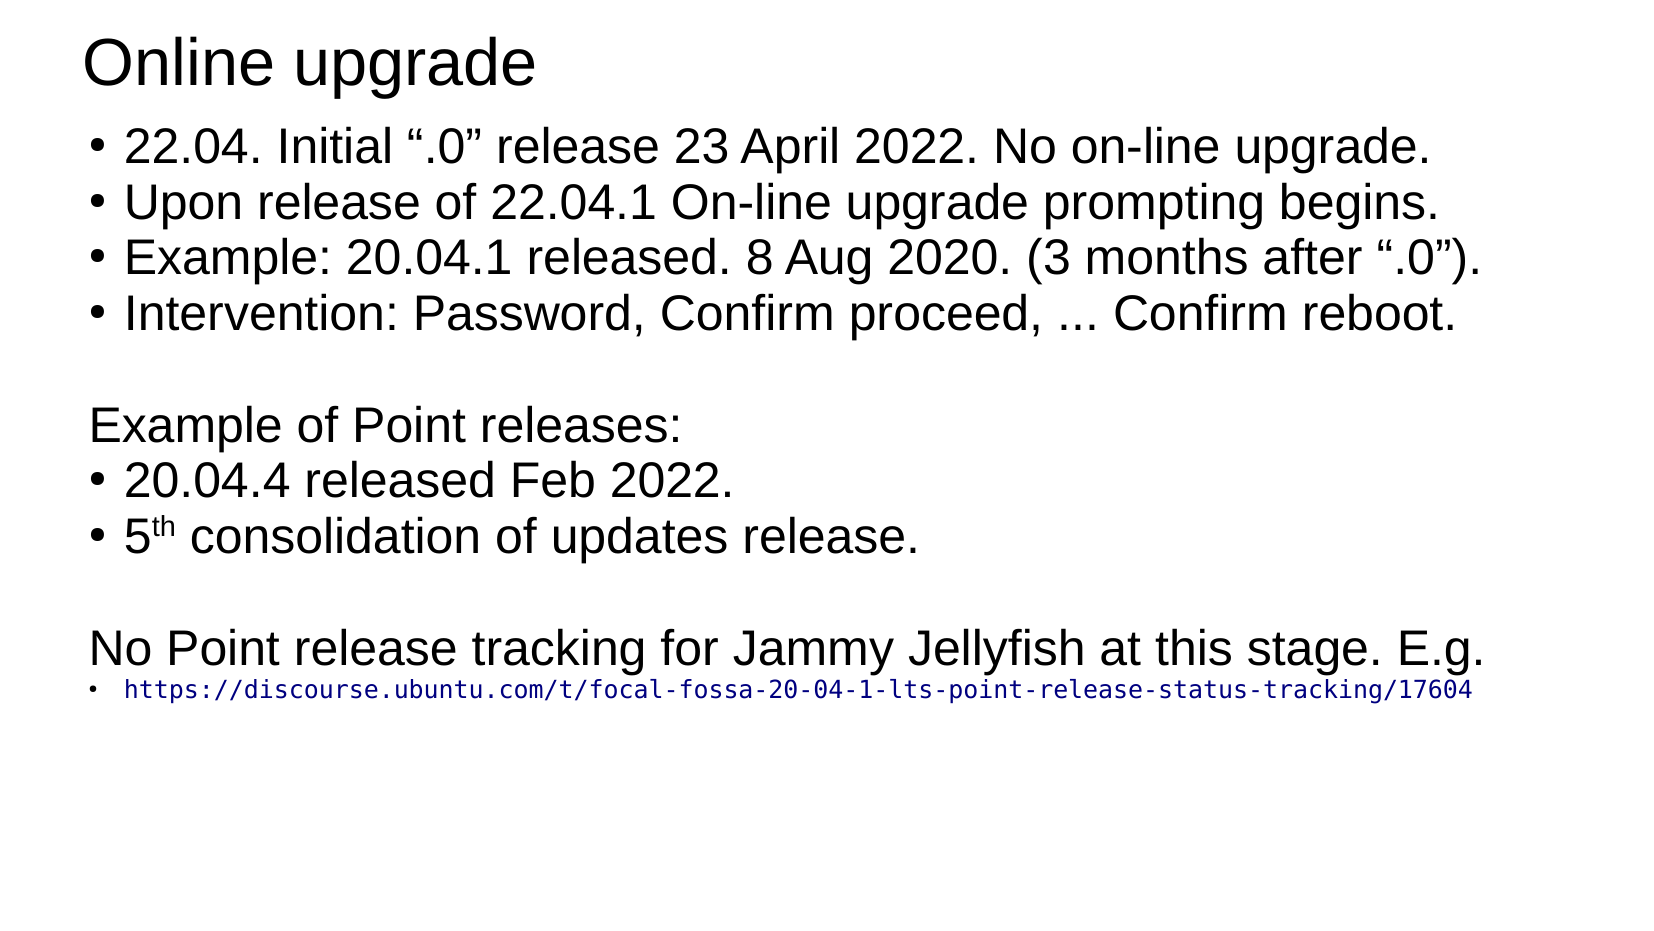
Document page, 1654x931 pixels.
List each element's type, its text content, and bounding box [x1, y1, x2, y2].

title Online upgrade [82, 25, 1571, 101]
text_box 22.04. Initial “.0” release 23 April 2022. No on-line upgrade. Upon release of 22.04.1 On-line upgrade prompting begins. Example: 20.04.1 released. 8 Aug 2020. (3 months after “.0”). Intervention: Password, Confirm proceed, ... Confirm reboot. Example of Point releases: 20.04.4 released Feb 2022. 5th consolidation of updates release. No Point release tracking for Jammy Jellyfish at this stage. E.g. https://discourse.ubuntu.com/t/focal-fossa-20-04-1-lts-point-release-status-tracking/17604 [88, 118, 1577, 790]
